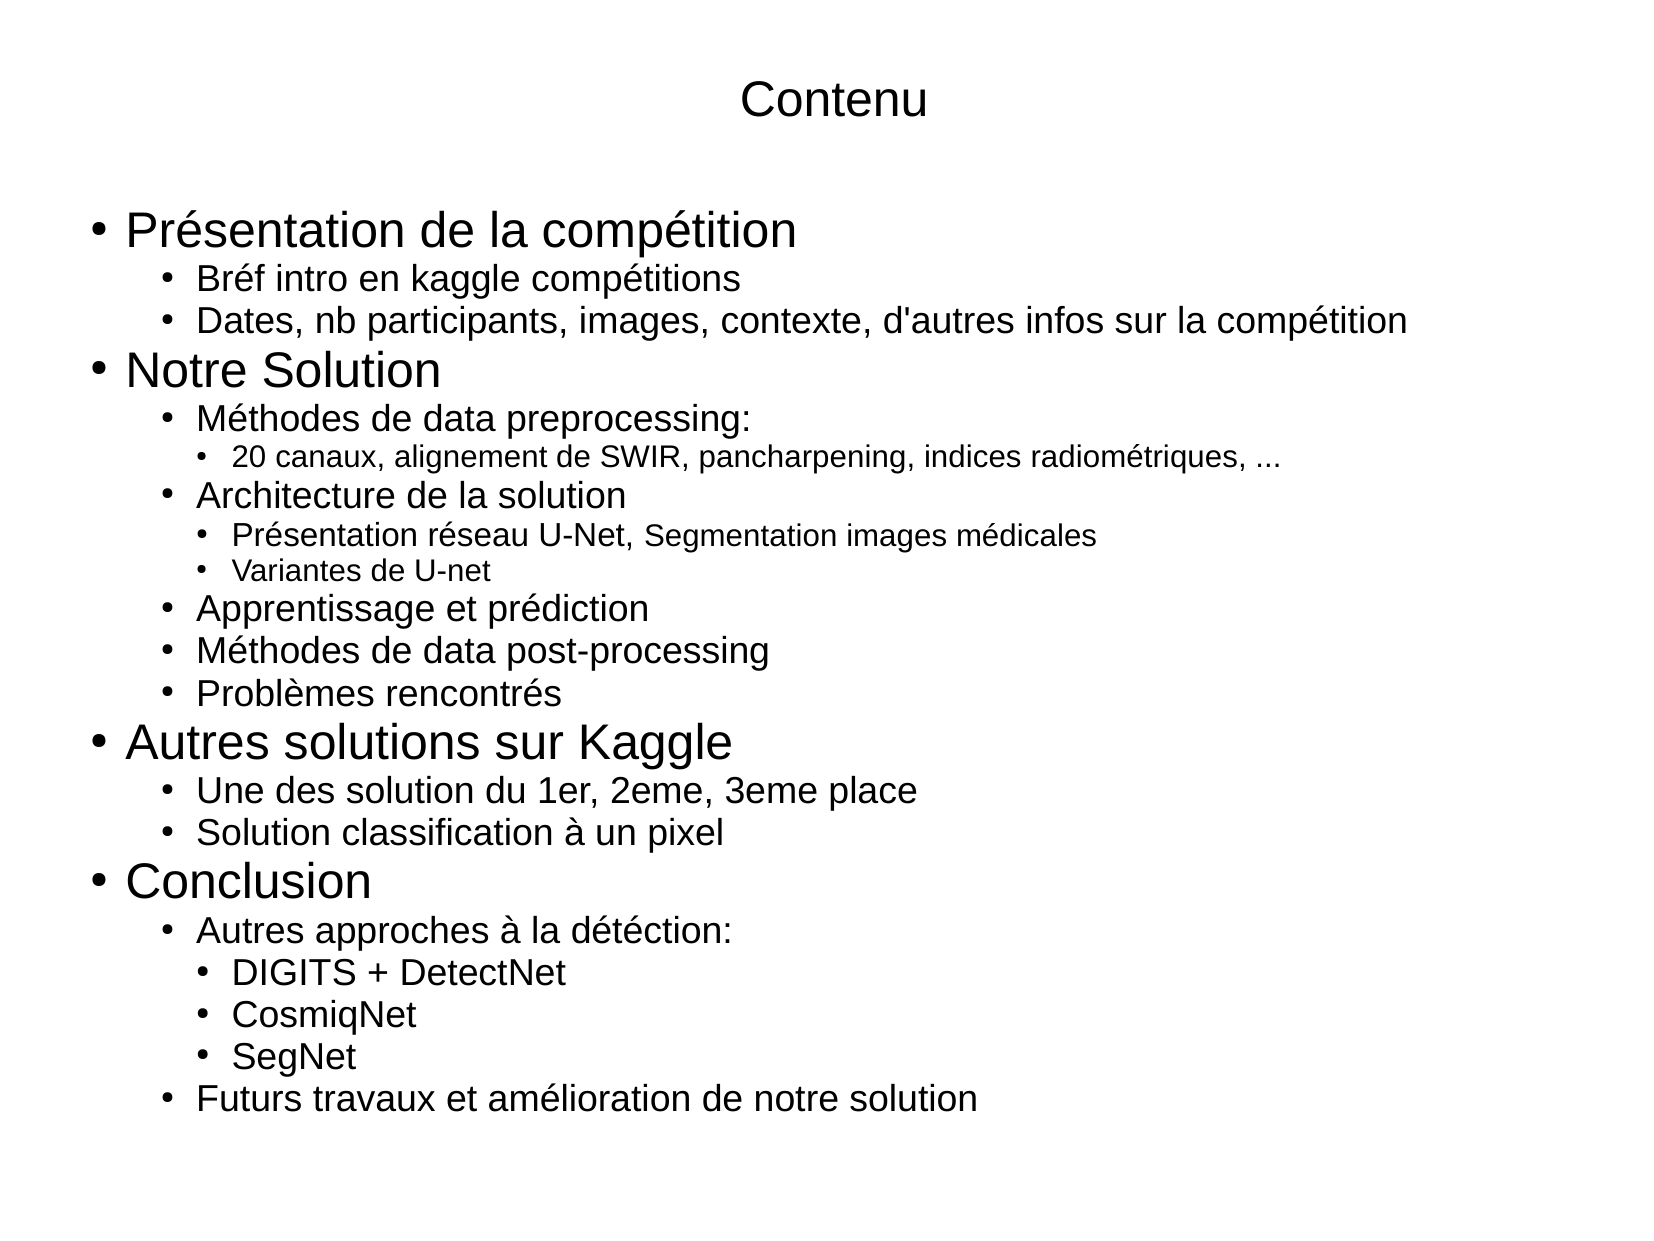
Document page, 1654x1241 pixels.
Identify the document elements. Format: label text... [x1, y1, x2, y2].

subtitle Contenu Présentation de la compétition Bréf intro en kaggle compétitions Dates, nb participants, images, contexte, d'autres infos sur la compétition Notre Solution Méthodes de data preprocessing: 20 canaux, alignement de SWIR, pancharpening, indices radiométriques, ... Architecture de la solution Présentation réseau U-Net, Segmentation images médicales Variantes de U-net Apprentissage et prédiction Méthodes de data post-processing Problèmes rencontrés Autres solutions sur Kaggle Une des solution du 1er, 2eme, 3eme place Solution classification à un pixel Conclusion Autres approches à la détéction: DIGITS + DetectNet CosmiqNet SegNet Futurs travaux et amélioration de notre solution [90, 65, 1579, 1126]
